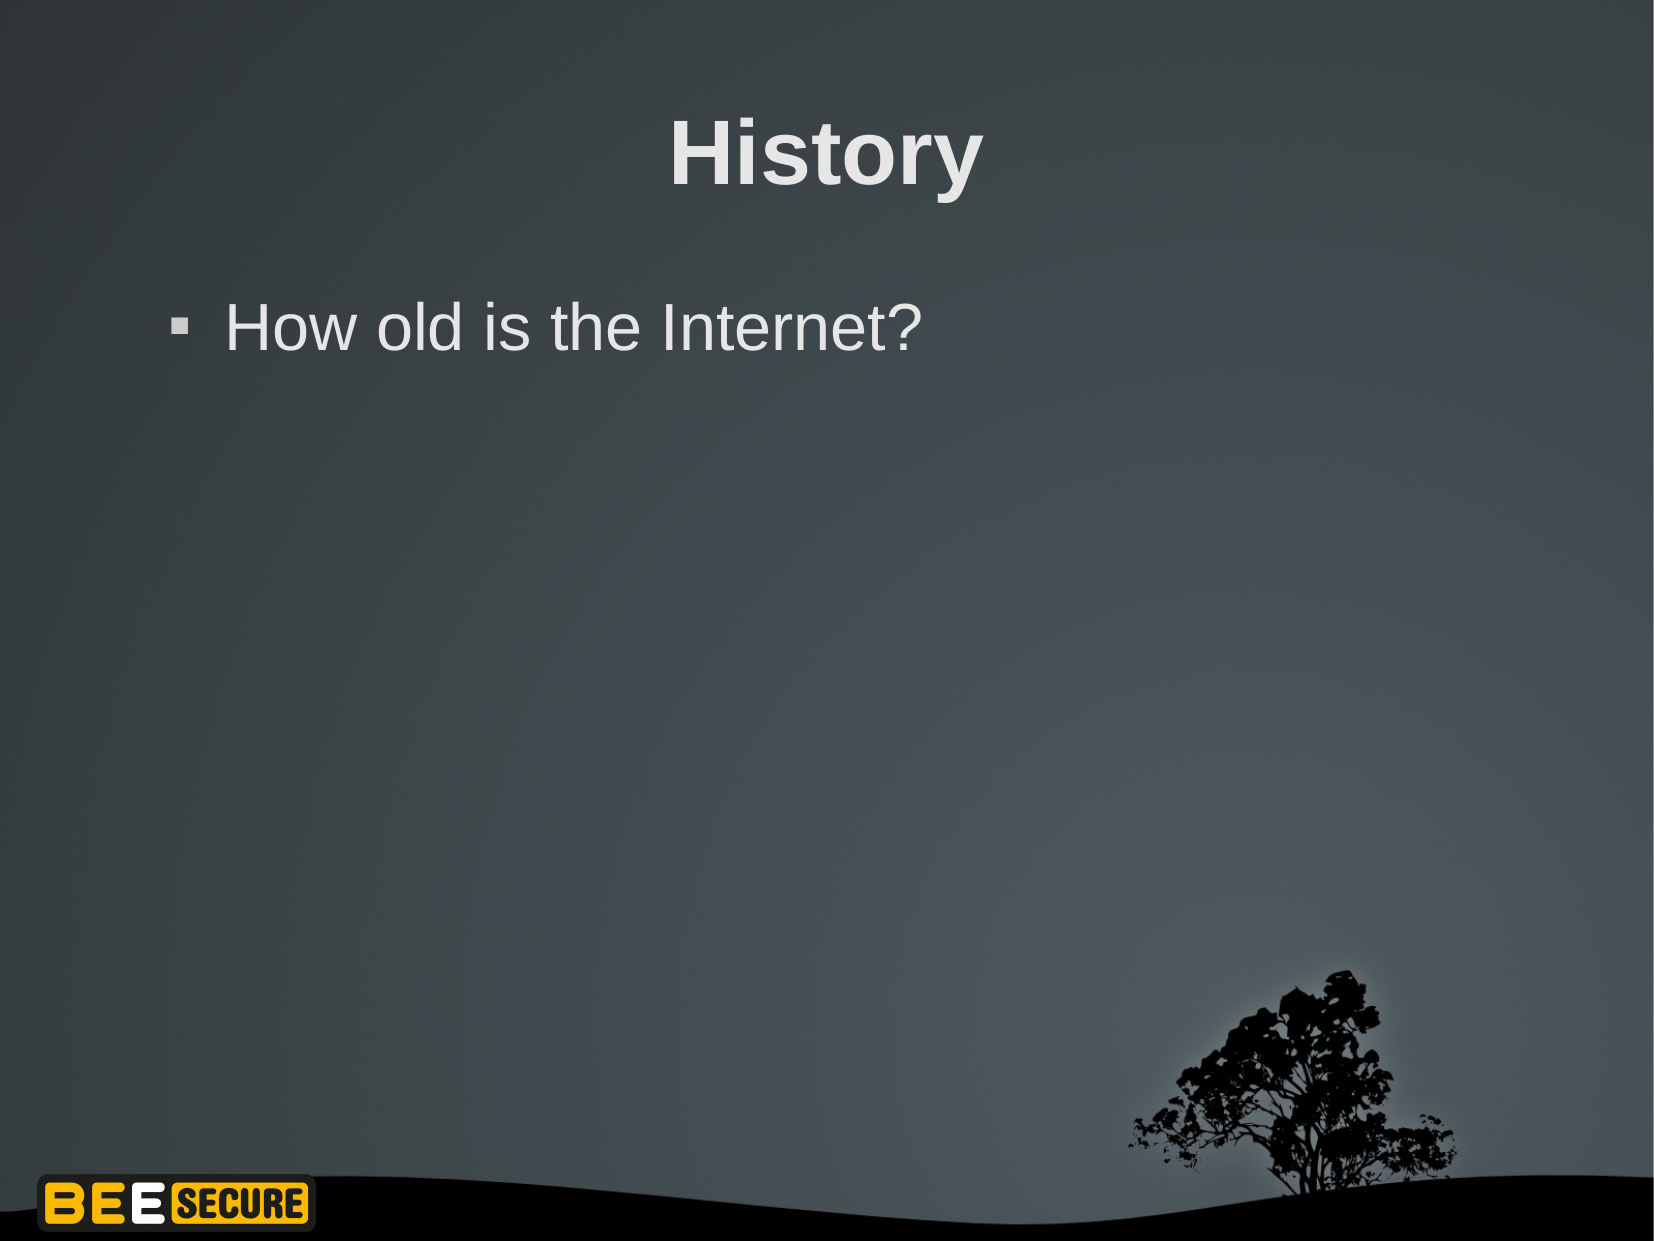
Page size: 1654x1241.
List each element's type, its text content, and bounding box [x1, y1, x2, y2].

list How old is the Internet? [82, 290, 1571, 1109]
title History [82, 49, 1571, 257]
picture [0, 0, 1654, 1241]
